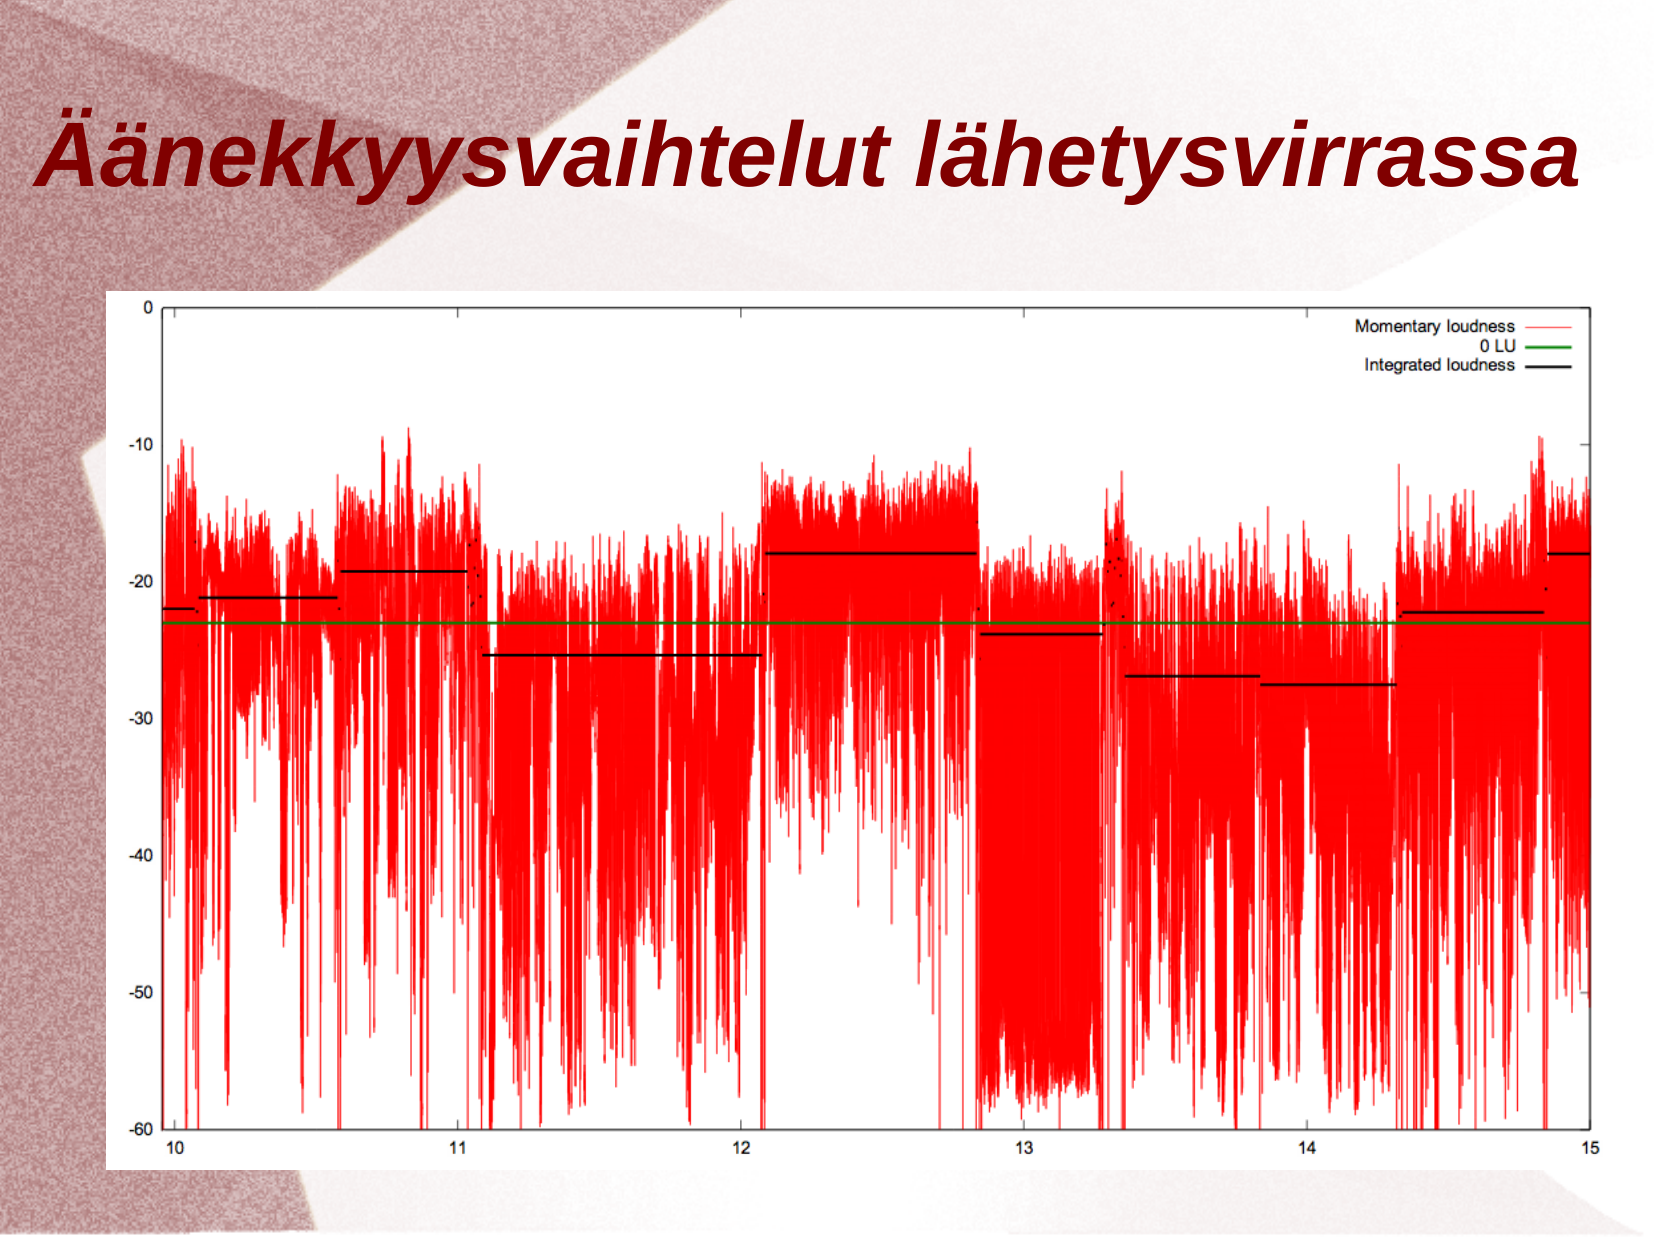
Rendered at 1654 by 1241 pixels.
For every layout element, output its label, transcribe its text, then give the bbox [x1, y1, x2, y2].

picture [0, 0, 1654, 1241]
title Äänekkyysvaihtelut lähetysvirrassa [11, 49, 1607, 257]
